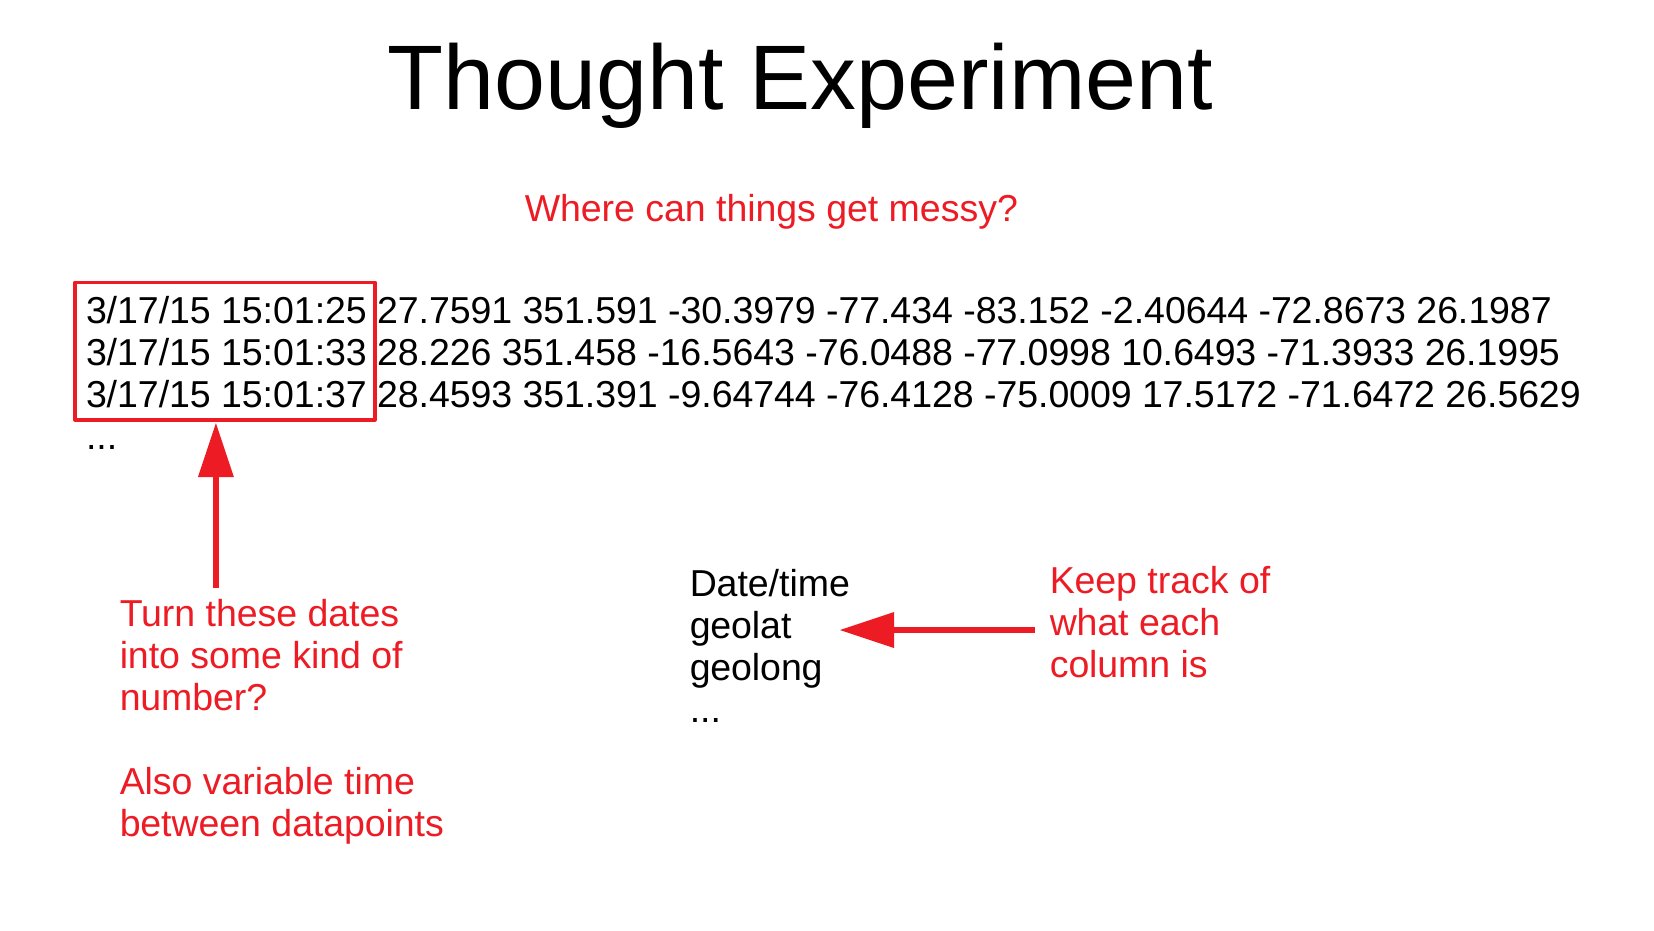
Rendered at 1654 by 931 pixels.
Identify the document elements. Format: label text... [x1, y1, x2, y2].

text_box Date/time geolat geolong ... [675, 555, 1408, 931]
text_box Turn these dates into some kind of number? Also variable time between datapoints [105, 585, 481, 894]
text_box Keep track of what each column is [1035, 552, 1336, 736]
text_box Where can things get messy? [510, 180, 1096, 237]
text_box 3/17/15 15:01:25 27.7591 351.591 -30.3979 -77.434 -83.152 -2.40644 -72.8673 26.1987 3/17/15 15:01:33 28.226 351.458 -16.5643 -76.0488 -77.0998 10.6493 -71.3933 26.1995 3/17/15 15:01:37 28.4593 351.391 -9.64744 -76.4128 -75.0009 17.5172 -71.6472 26.5629 ... [71, 282, 1606, 507]
text_box 3/17/15 15:01:25 27.7591 351.591 -30.3979 -77.434 -83.152 -2.40644 -72.8673 26.1987 3/17/15 15:01:33 28.226 351.458 -16.5643 -76.0488 -77.0998 10.6493 -71.3933 26.1995 3/17/15 15:01:37 28.4593 351.391 -9.64744 -76.4128 -75.0009 17.5172 -71.6472 26.5629 ... [77, 284, 373, 418]
title Thought Experiment [56, 0, 1546, 156]
